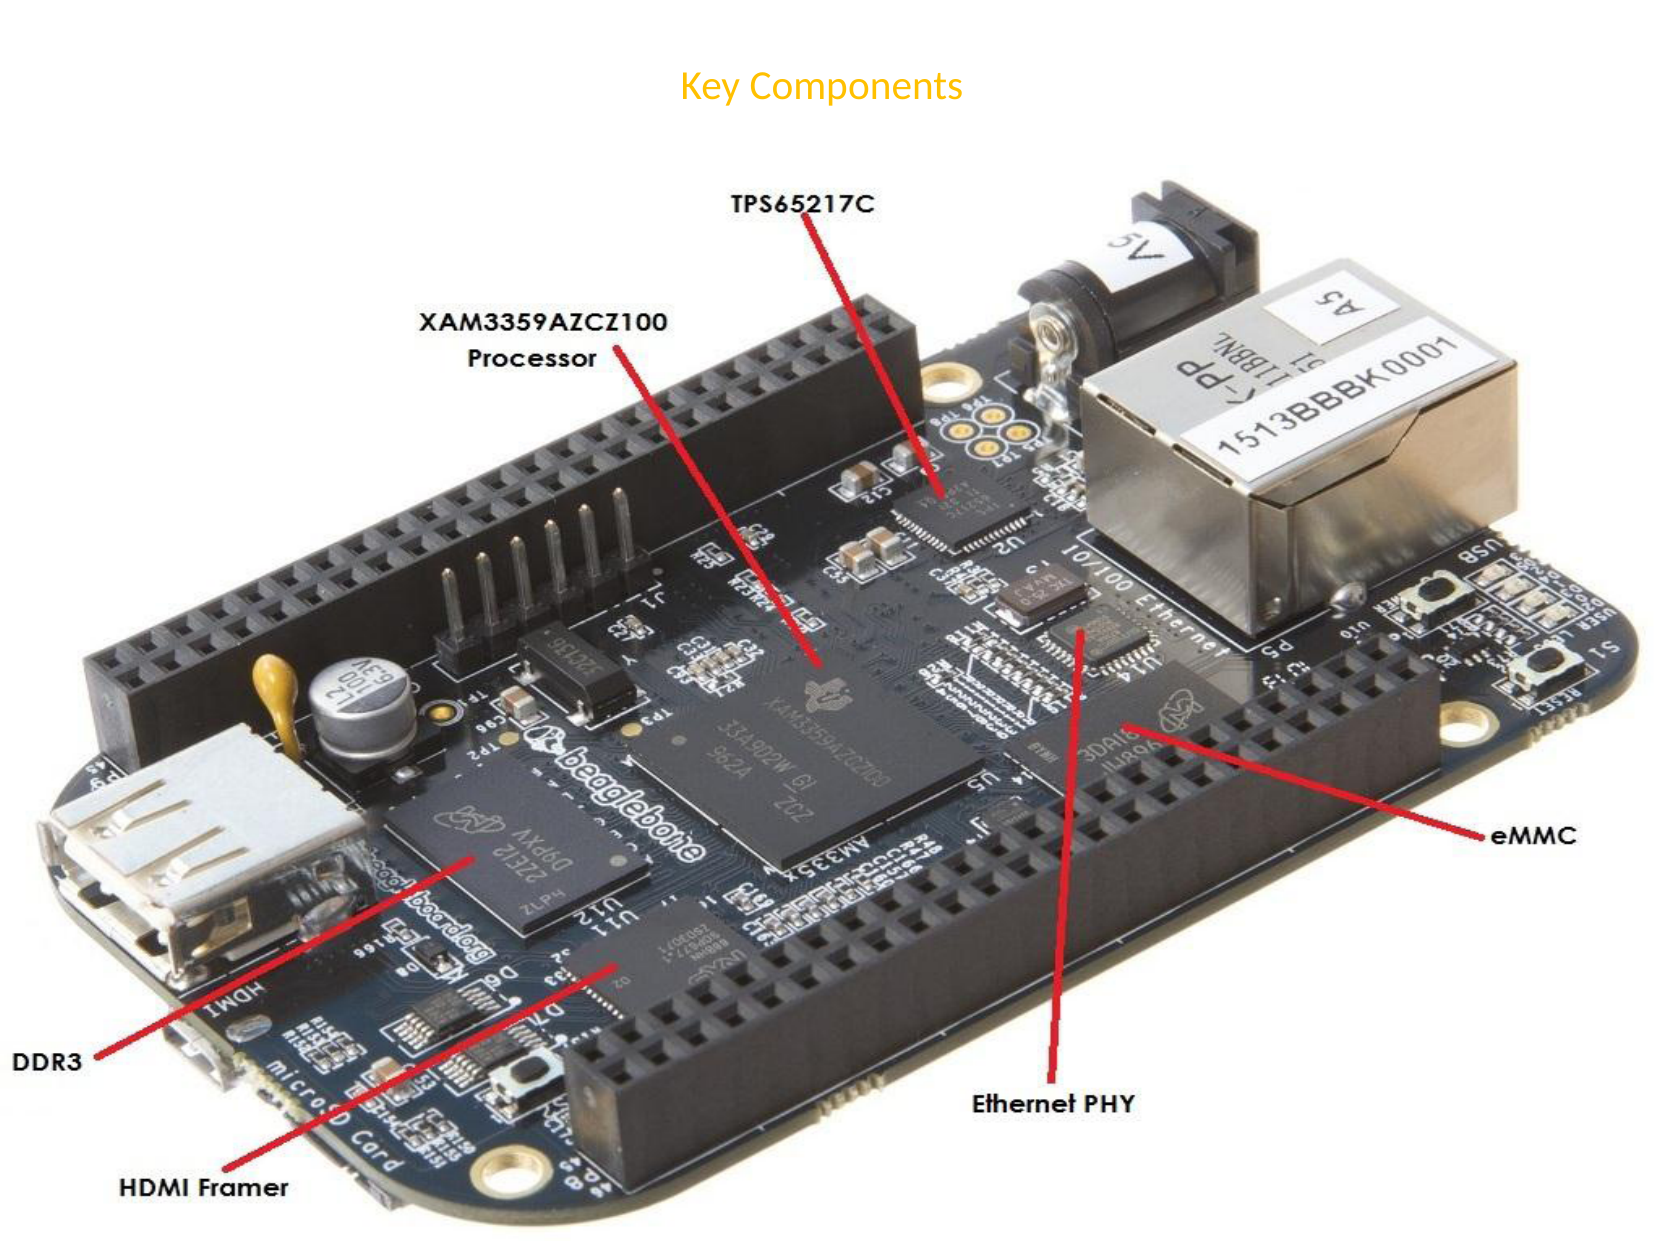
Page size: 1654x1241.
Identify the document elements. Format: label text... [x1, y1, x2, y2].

title Key Components [0, 0, 1654, 166]
picture [0, 166, 1654, 1241]
